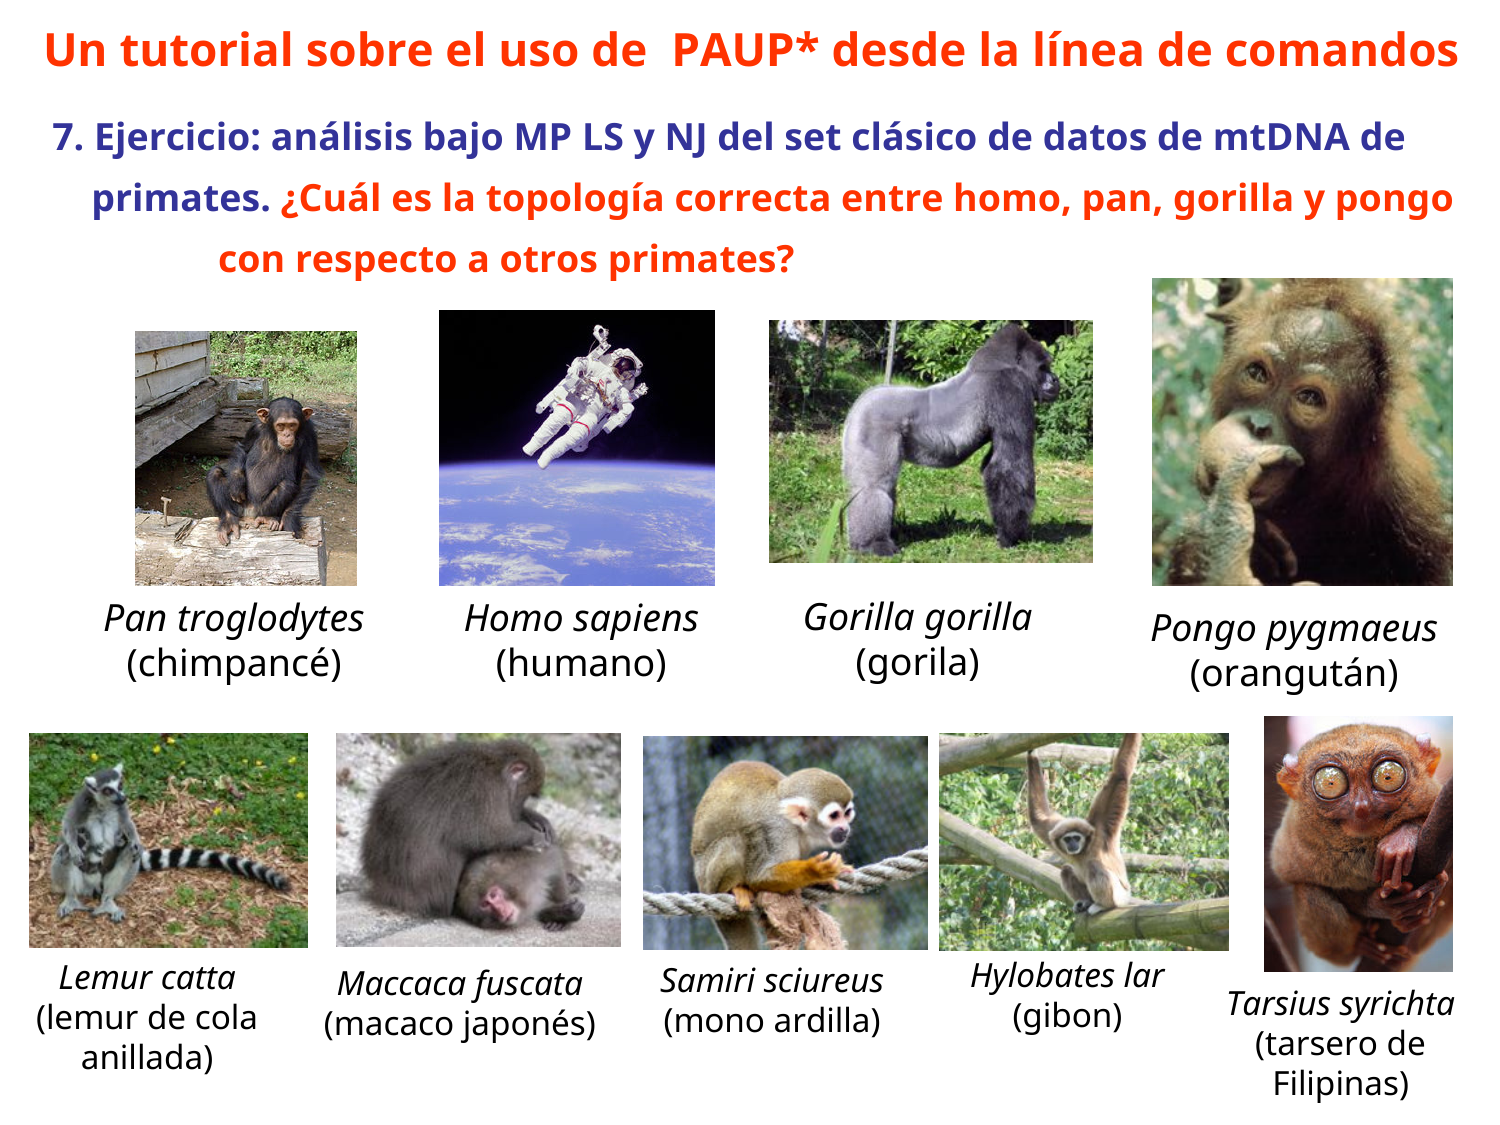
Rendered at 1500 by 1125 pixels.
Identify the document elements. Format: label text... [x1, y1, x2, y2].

picture [439, 310, 715, 586]
picture [769, 320, 1093, 563]
picture [939, 733, 1229, 951]
picture [1264, 716, 1453, 972]
text_box Samiri sciureus (mono ardilla) [645, 951, 900, 1047]
text_box Homo sapiens (humano) [448, 585, 715, 692]
picture [336, 733, 621, 947]
text_box 7. Ejercicio: análisis bajo MP LS y NJ del set clásico de datos de mtDNA de primates. ¿Cuál es la topología correcta entre homo, pan, gorilla y pongo con respecto a otros primates? [37, 89, 1500, 288]
text_box Pongo pygmaeus (orangután) [1135, 596, 1454, 702]
text_box Pan troglodytes (chimpancé) [88, 585, 380, 692]
picture [1152, 278, 1453, 586]
text_box Gorilla gorilla (gorila) [787, 584, 1048, 691]
text_box Lemur catta (lemur de cola anillada) [21, 948, 274, 1084]
text_box Hylobates lar (gibon) [955, 946, 1180, 1042]
picture [135, 331, 357, 585]
text_box Maccaca fuscata (macaco japonés) [309, 954, 612, 1050]
text_box Tarsius syrichta (tarsero de Filipinas) [1211, 974, 1471, 1111]
text_box Un tutorial sobre el uso de PAUP* desde la línea de comandos [28, 13, 1475, 84]
picture [29, 733, 308, 948]
picture [643, 736, 928, 950]
